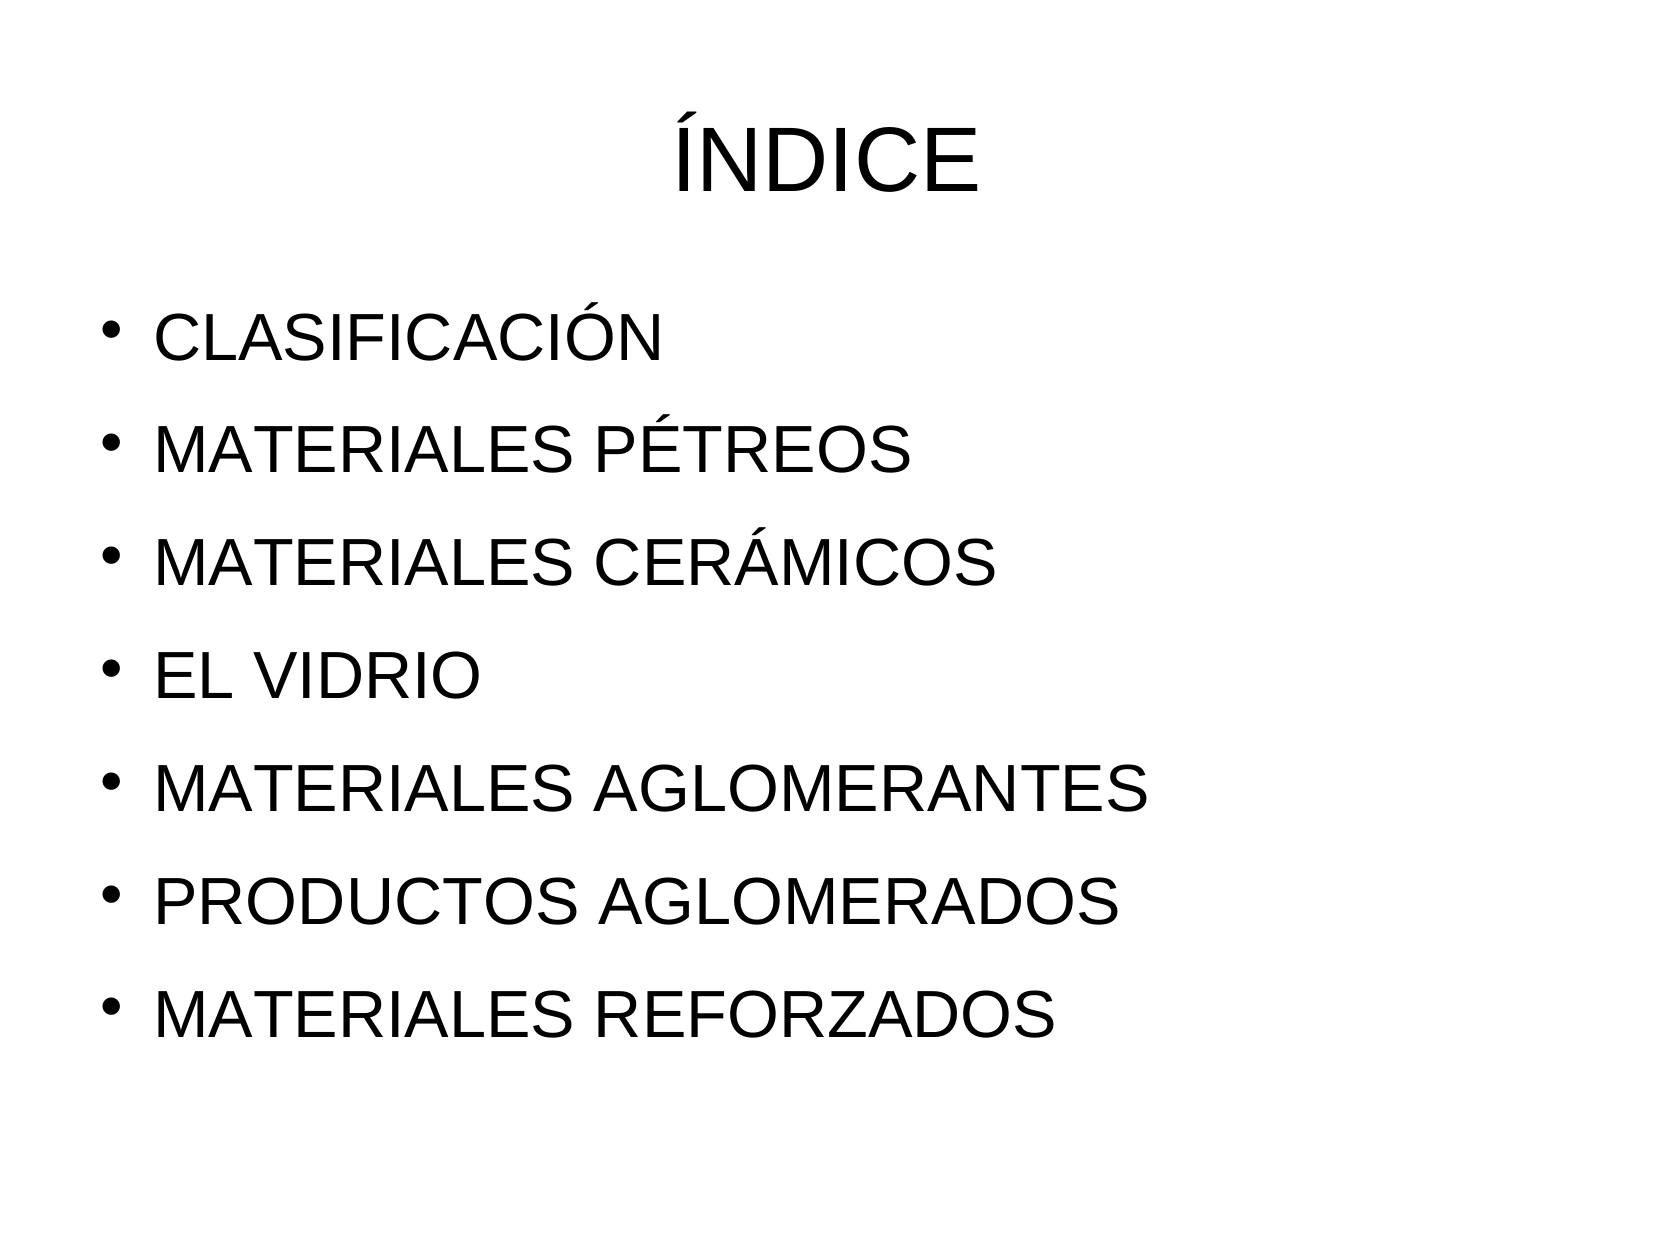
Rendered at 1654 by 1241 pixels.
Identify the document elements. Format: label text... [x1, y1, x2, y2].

list CLASIFICACIÓN MATERIALES PÉTREOS MATERIALES CERÁMICOS EL VIDRIO MATERIALES AGLOMERANTES PRODUCTOS AGLOMERADOS MATERIALES REFORZADOS [82, 290, 1571, 1109]
title ÍNDICE [82, 49, 1571, 257]
